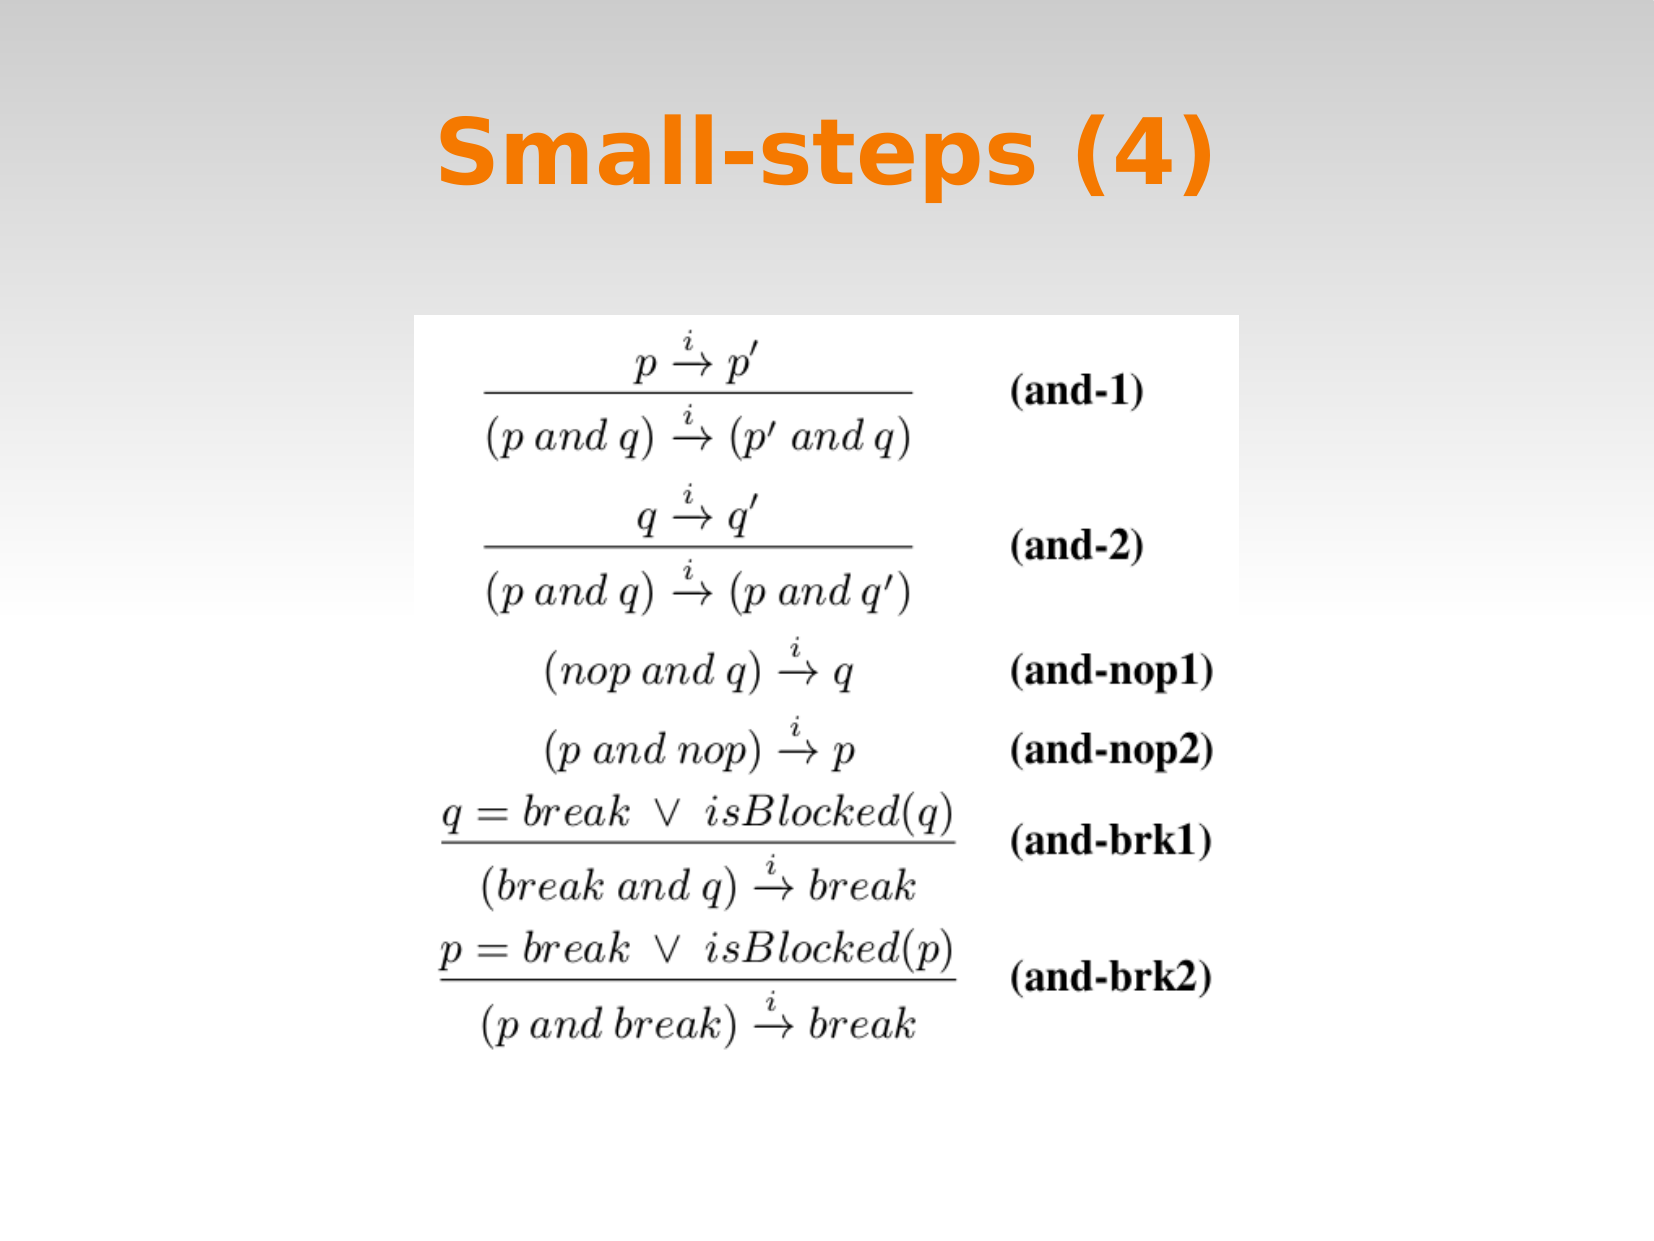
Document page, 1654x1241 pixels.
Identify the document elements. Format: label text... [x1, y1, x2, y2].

title Small-steps (4) [82, 49, 1571, 257]
picture [414, 315, 1239, 1092]
